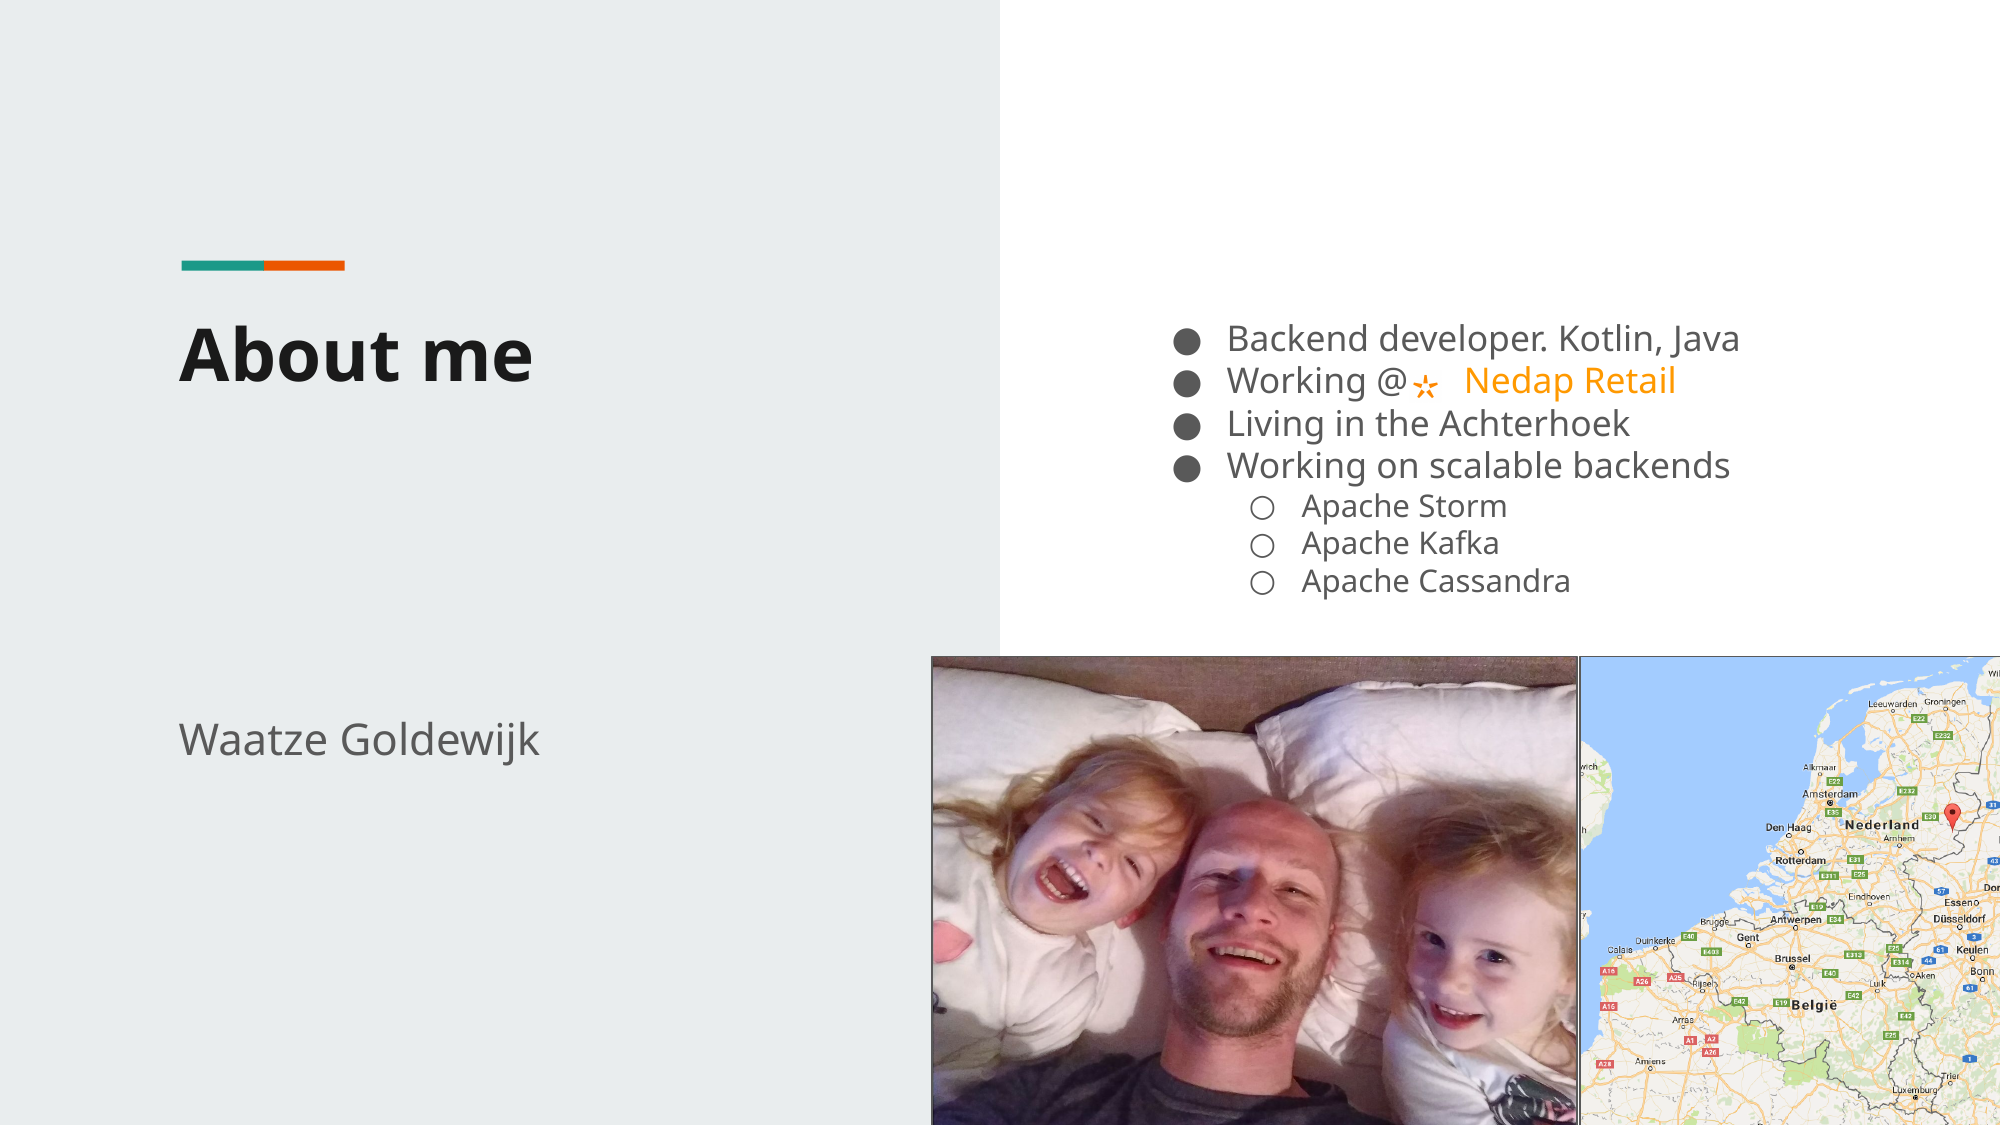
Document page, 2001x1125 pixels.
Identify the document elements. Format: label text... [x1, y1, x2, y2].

picture [932, 657, 1577, 1125]
title About me [159, 288, 882, 658]
subtitle Waatze Goldewijk [158, 691, 881, 858]
picture [1580, 657, 2000, 1125]
list Backend developer. Kotlin, Java Working @ Nedap Retail Living in the Achterhoek Working on scalable backends Apache Storm Apache Kafka Apache Cassandra [1131, 295, 1870, 958]
picture [1409, 370, 1442, 403]
